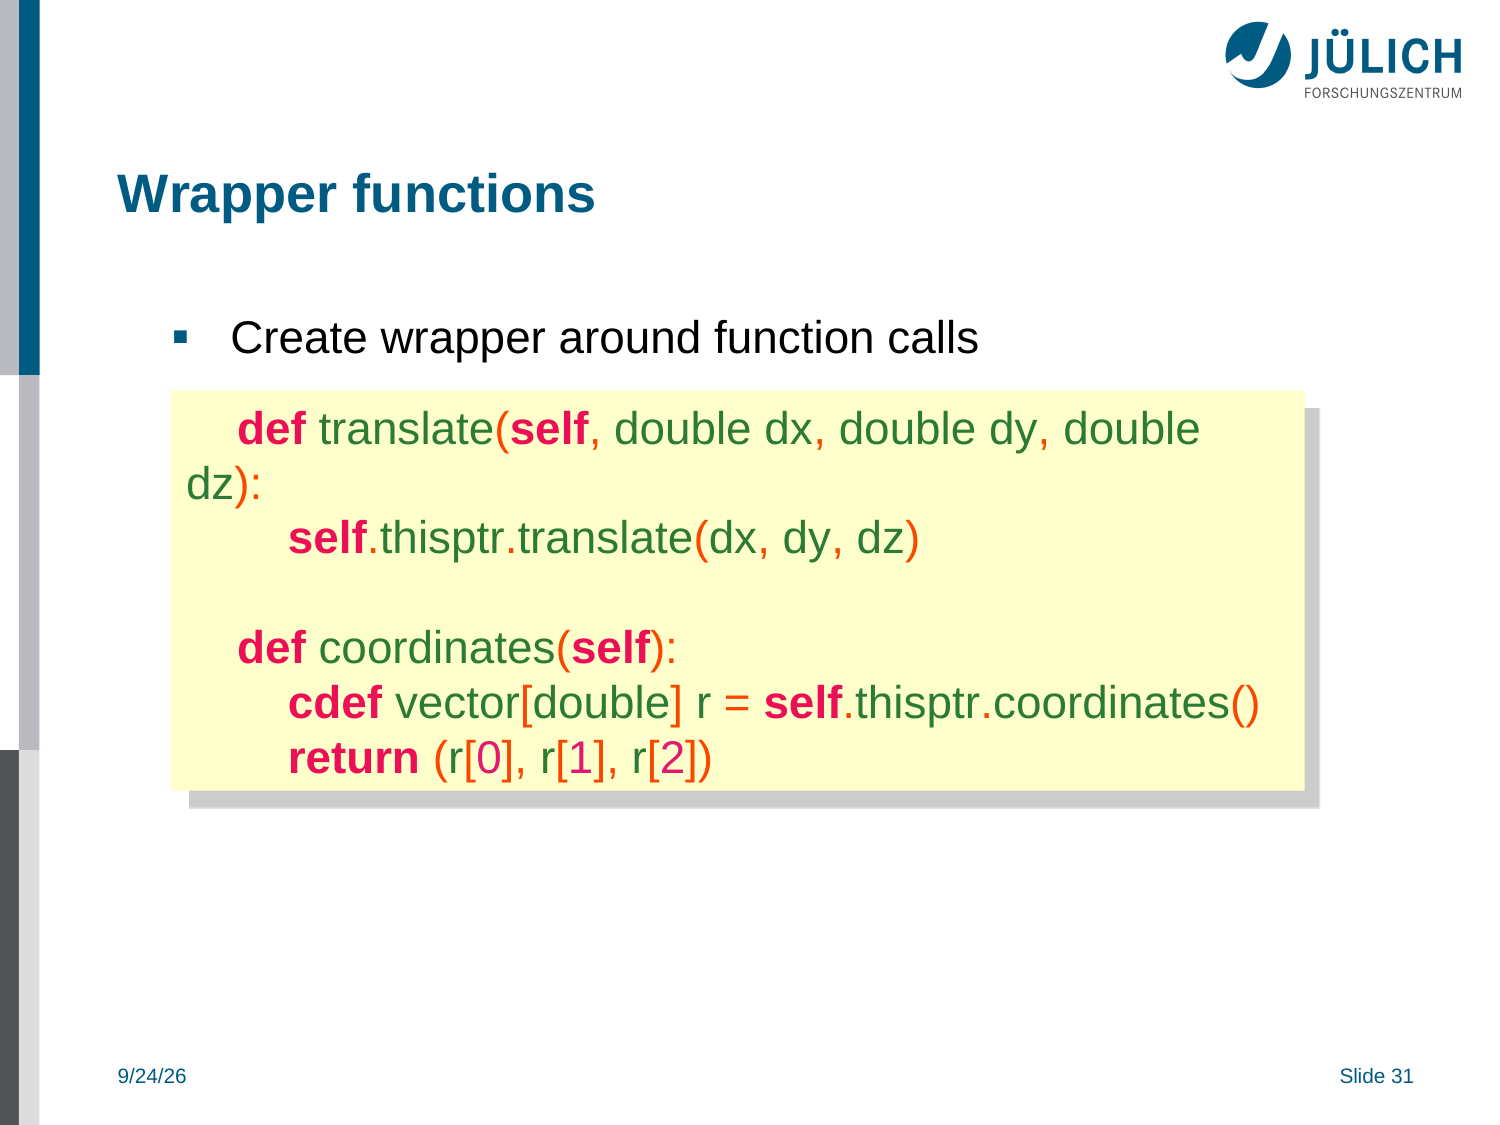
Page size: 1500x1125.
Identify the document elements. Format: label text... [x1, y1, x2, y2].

list Create wrapper around function calls [117, 312, 1393, 988]
title Wrapper functions [117, 99, 1393, 288]
text_box def translate(self, double dx, double dy, double dz): self.thisptr.translate(dx, dy, dz) def coordinates(self): cdef vector[double] r = self.thisptr.coordinates() return (r[0], r[1], r[2]) [171, 390, 1305, 791]
picture [1224, 20, 1461, 98]
